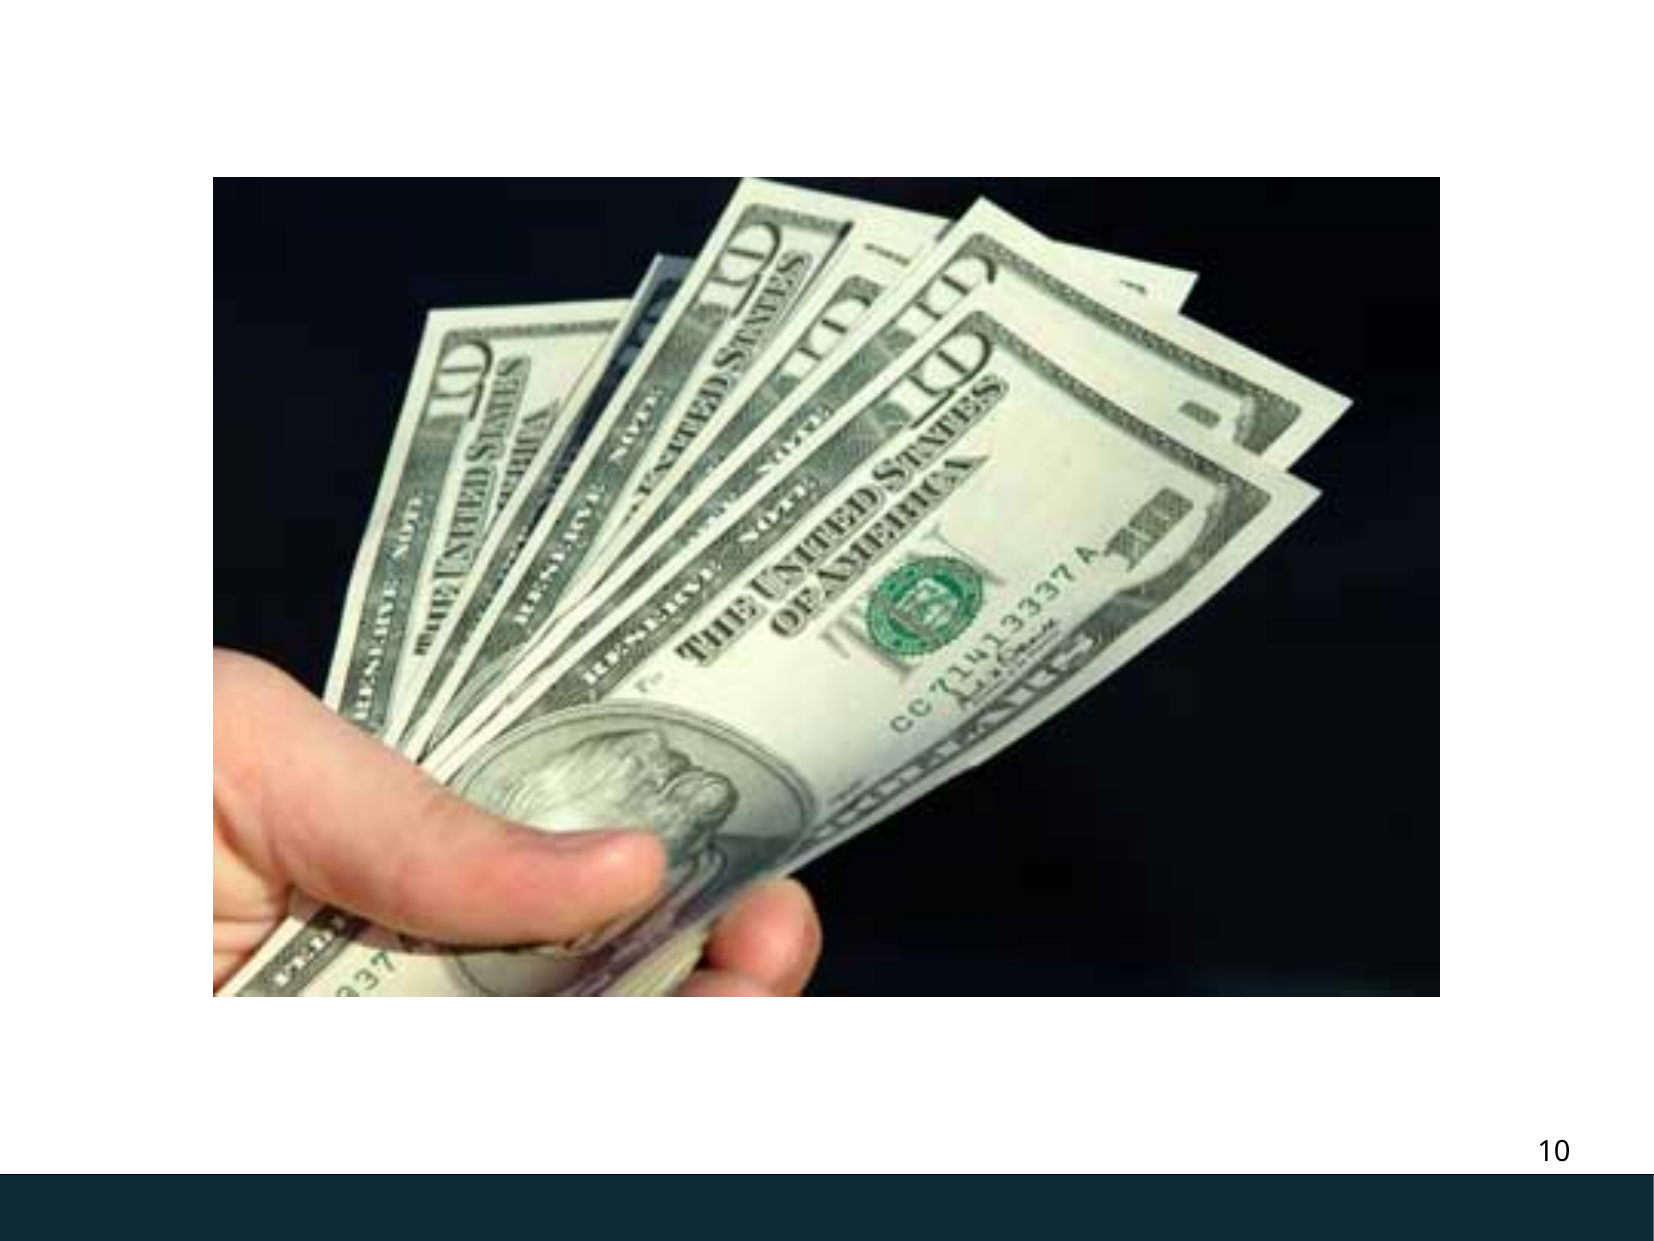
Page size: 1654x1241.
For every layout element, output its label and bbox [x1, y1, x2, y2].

picture [213, 177, 1440, 997]
